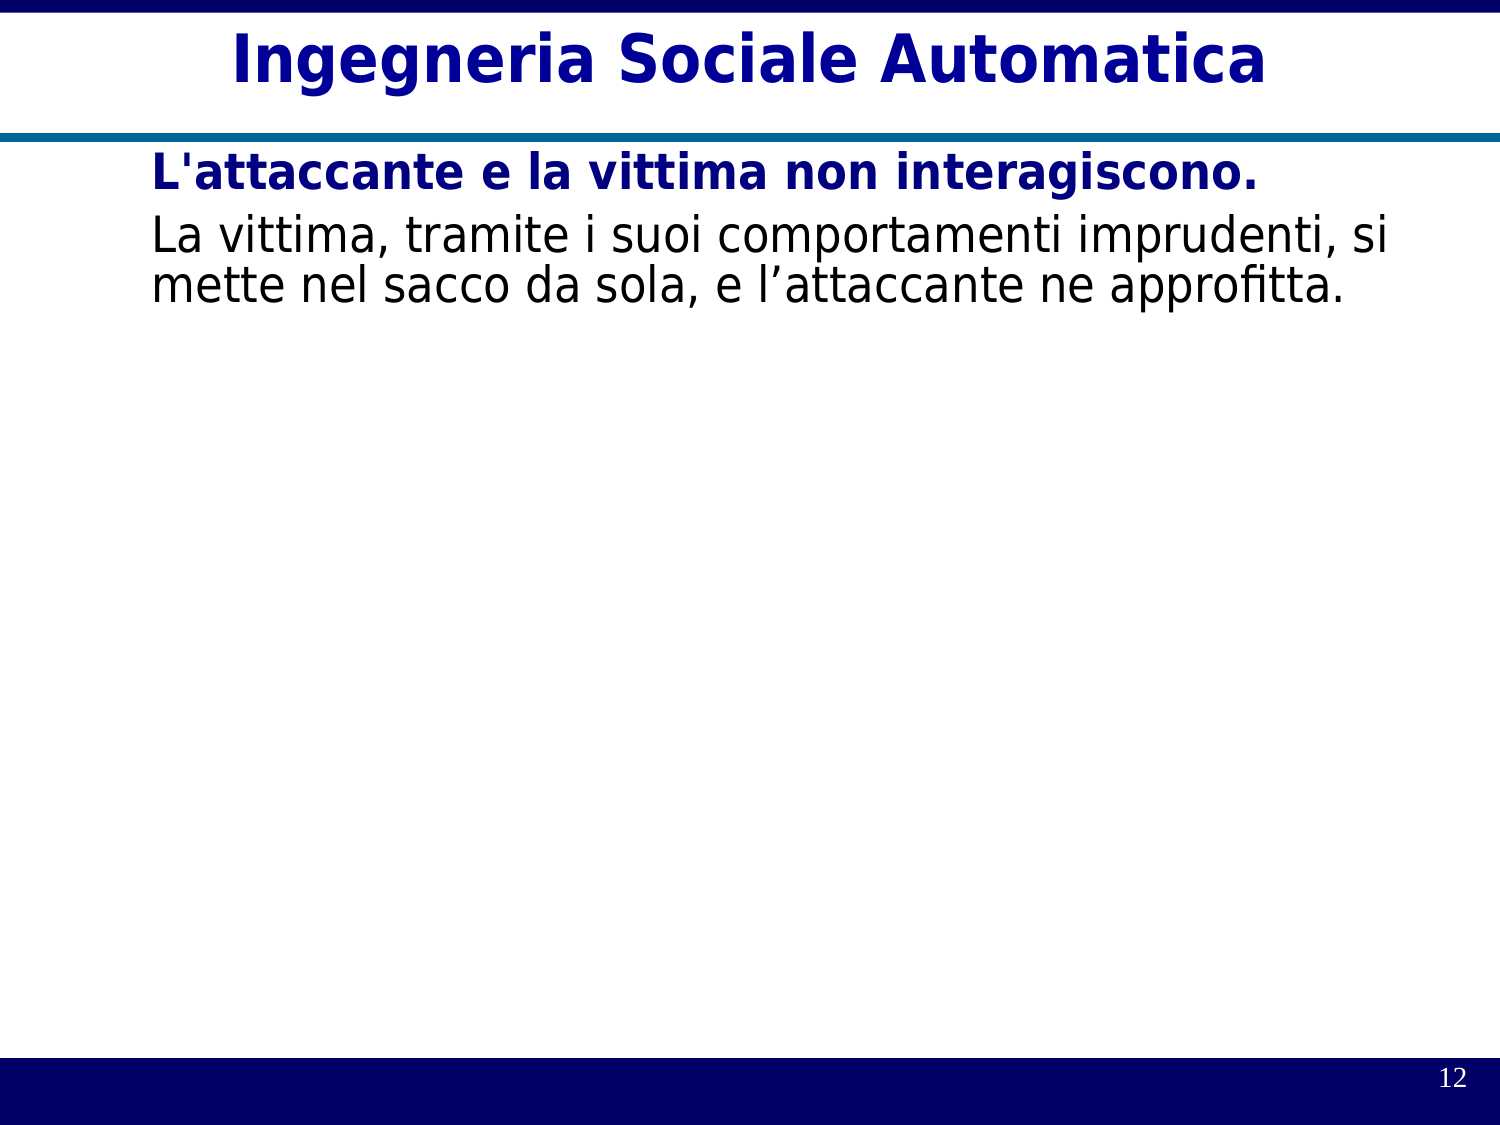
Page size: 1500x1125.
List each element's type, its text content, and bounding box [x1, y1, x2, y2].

list L'attaccante e la vittima non interagiscono. La vittima, tramite i suoi comportamenti imprudenti, si mette nel sacco da sola, e l’attaccante ne approfitta. [30, 149, 1471, 1021]
title Ingegneria Sociale Automatica [30, 0, 1471, 126]
